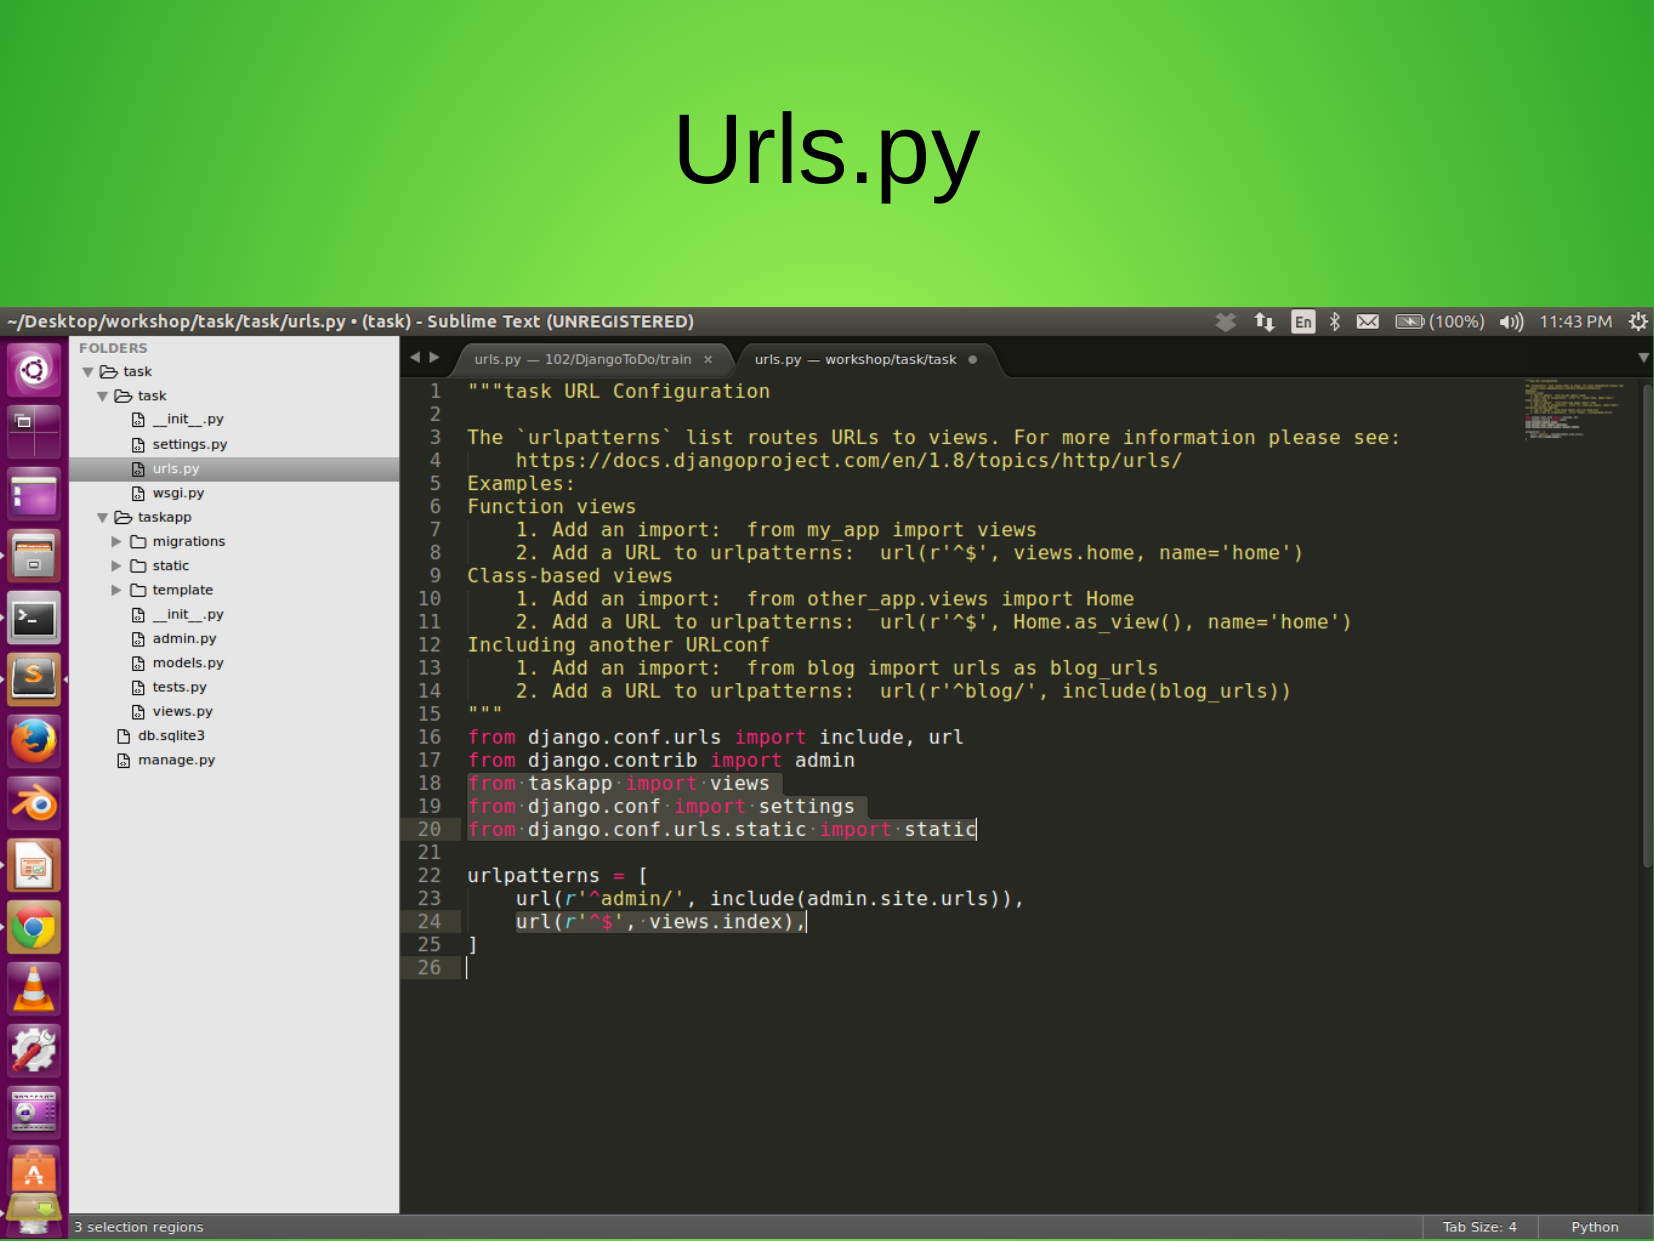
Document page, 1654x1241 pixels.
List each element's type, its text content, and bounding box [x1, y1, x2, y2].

title Urls.py [82, 47, 1571, 252]
picture [0, 307, 1654, 1239]
